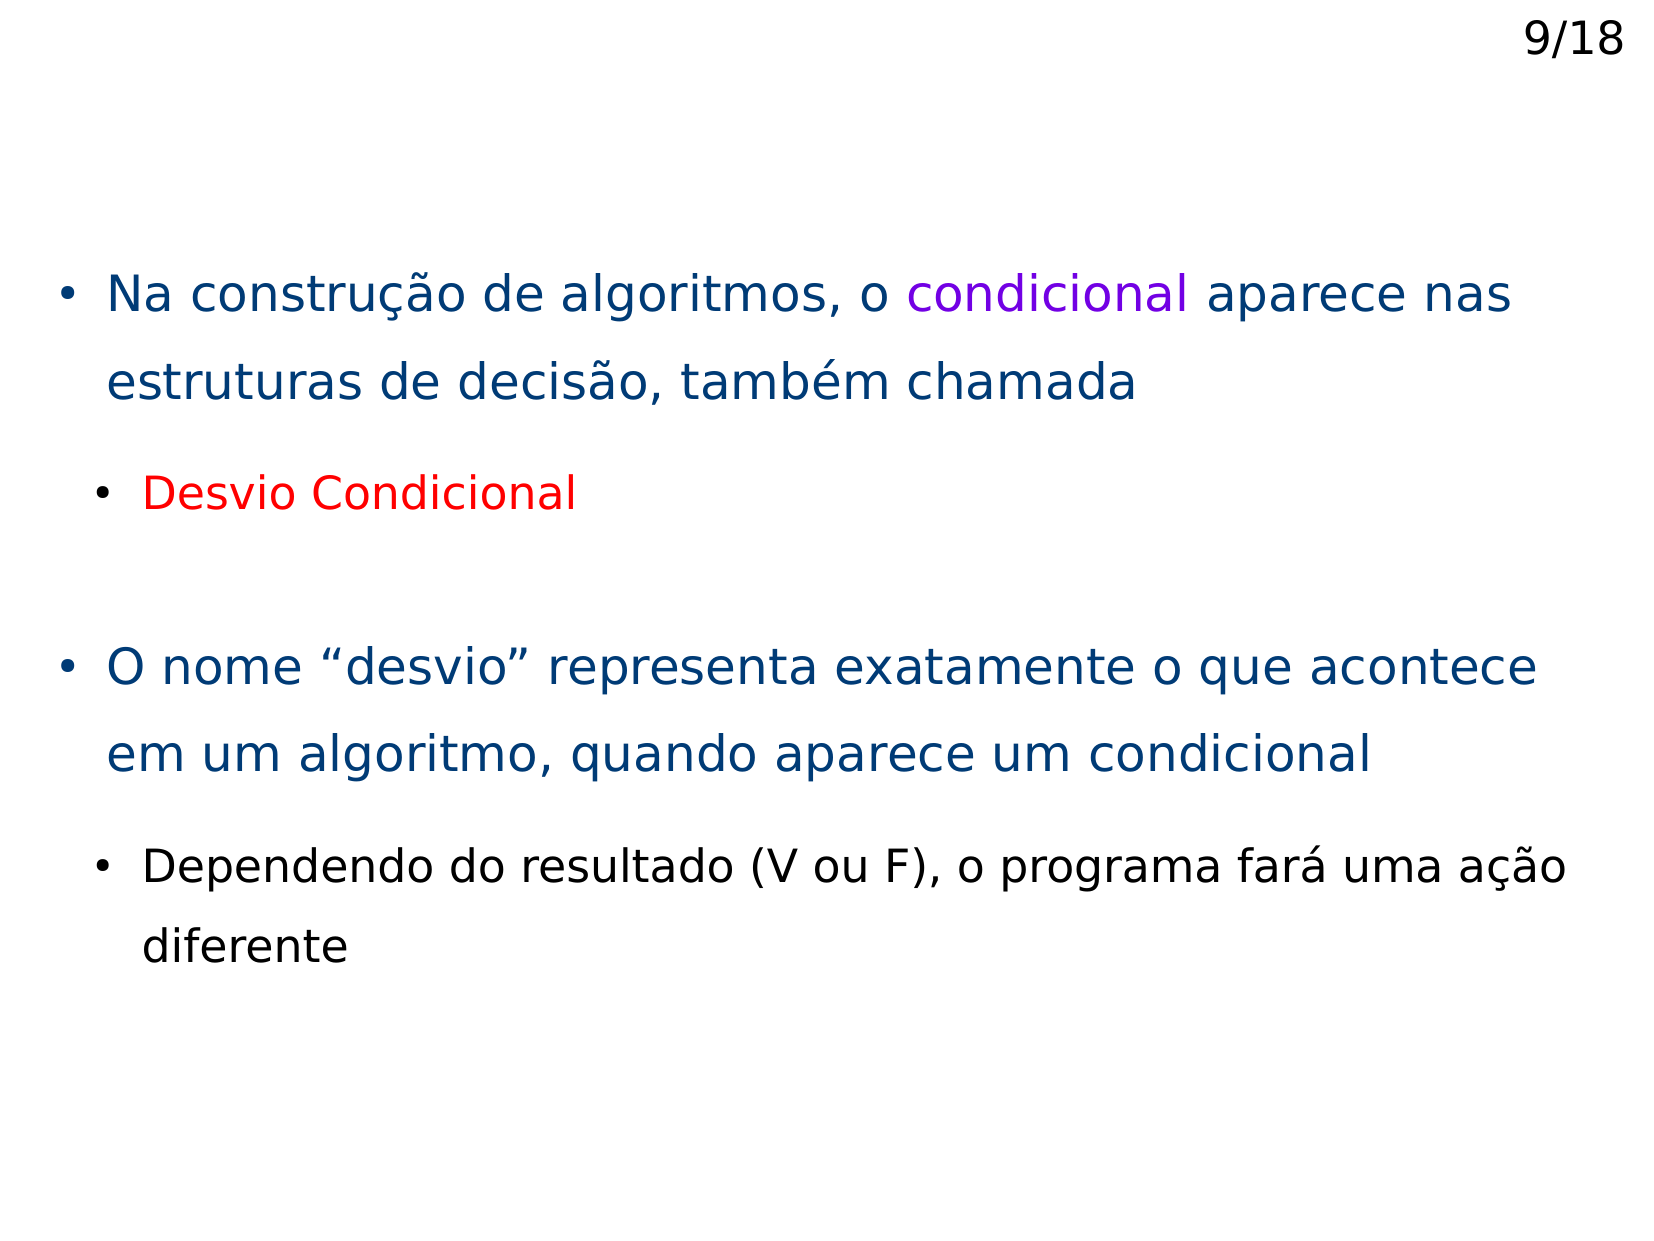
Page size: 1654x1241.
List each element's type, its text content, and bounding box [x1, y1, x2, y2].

list Na construção de algoritmos, o condicional aparece nas estruturas de decisão, também chamada Desvio Condicional O nome “desvio” representa exatamente o que acontece em um algoritmo, quando aparece um condicional Dependendo do resultado (V ou F), o programa fará uma ação diferente [59, 236, 1625, 1211]
